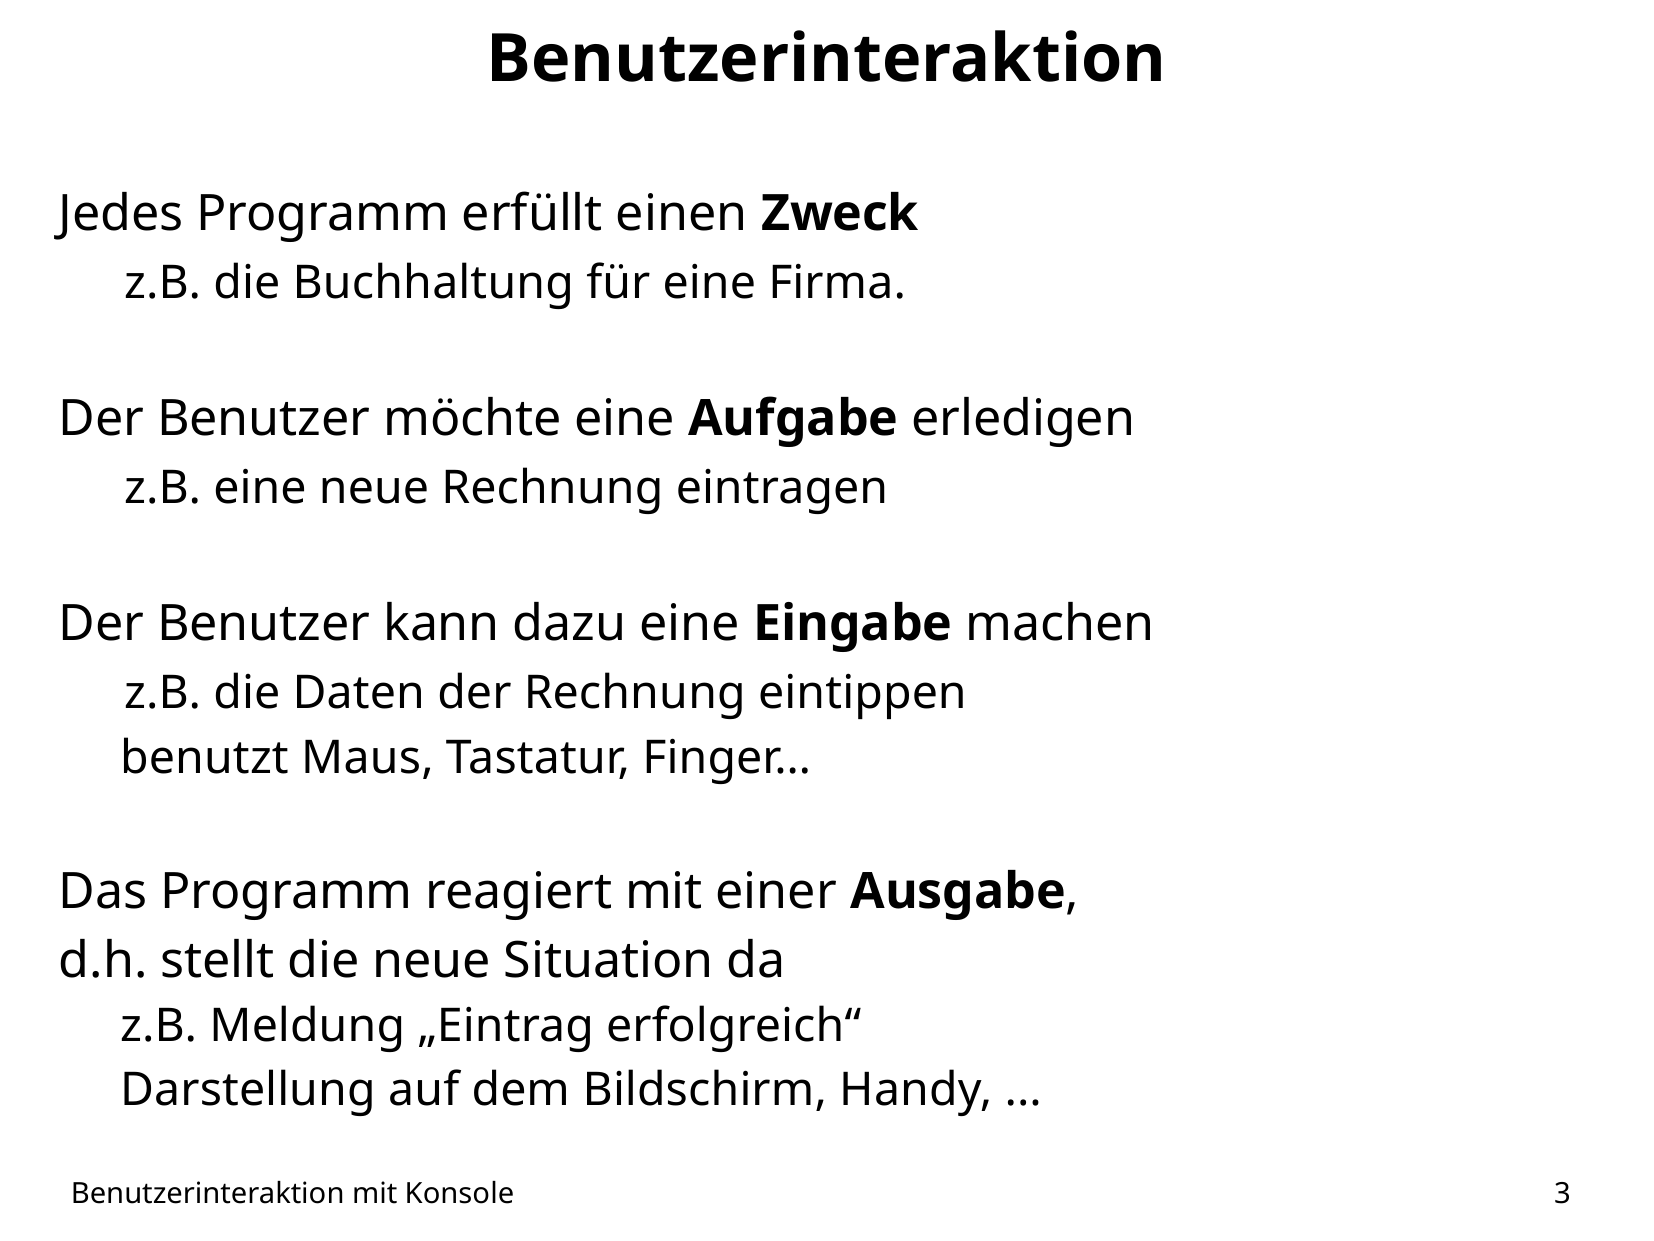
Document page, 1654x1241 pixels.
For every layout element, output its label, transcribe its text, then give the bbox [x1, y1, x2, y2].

list Jedes Programm erfüllt einen Zweck z.B. die Buchhaltung für eine Firma. Der Benutzer möchte eine Aufgabe erledigen z.B. eine neue Rechnung eintragen Der Benutzer kann dazu eine Eingabe machen z.B. die Daten der Rechnung eintippen benutzt Maus, Tastatur, Finger… Das Programm reagiert mit einer Ausgabe, d.h. stellt die neue Situation da z.B. Meldung „Eintrag erfolgreich“ Darstellung auf dem Bildschirm, Handy, ... [59, 177, 1607, 1123]
title Benutzerinteraktion [0, 5, 1654, 107]
